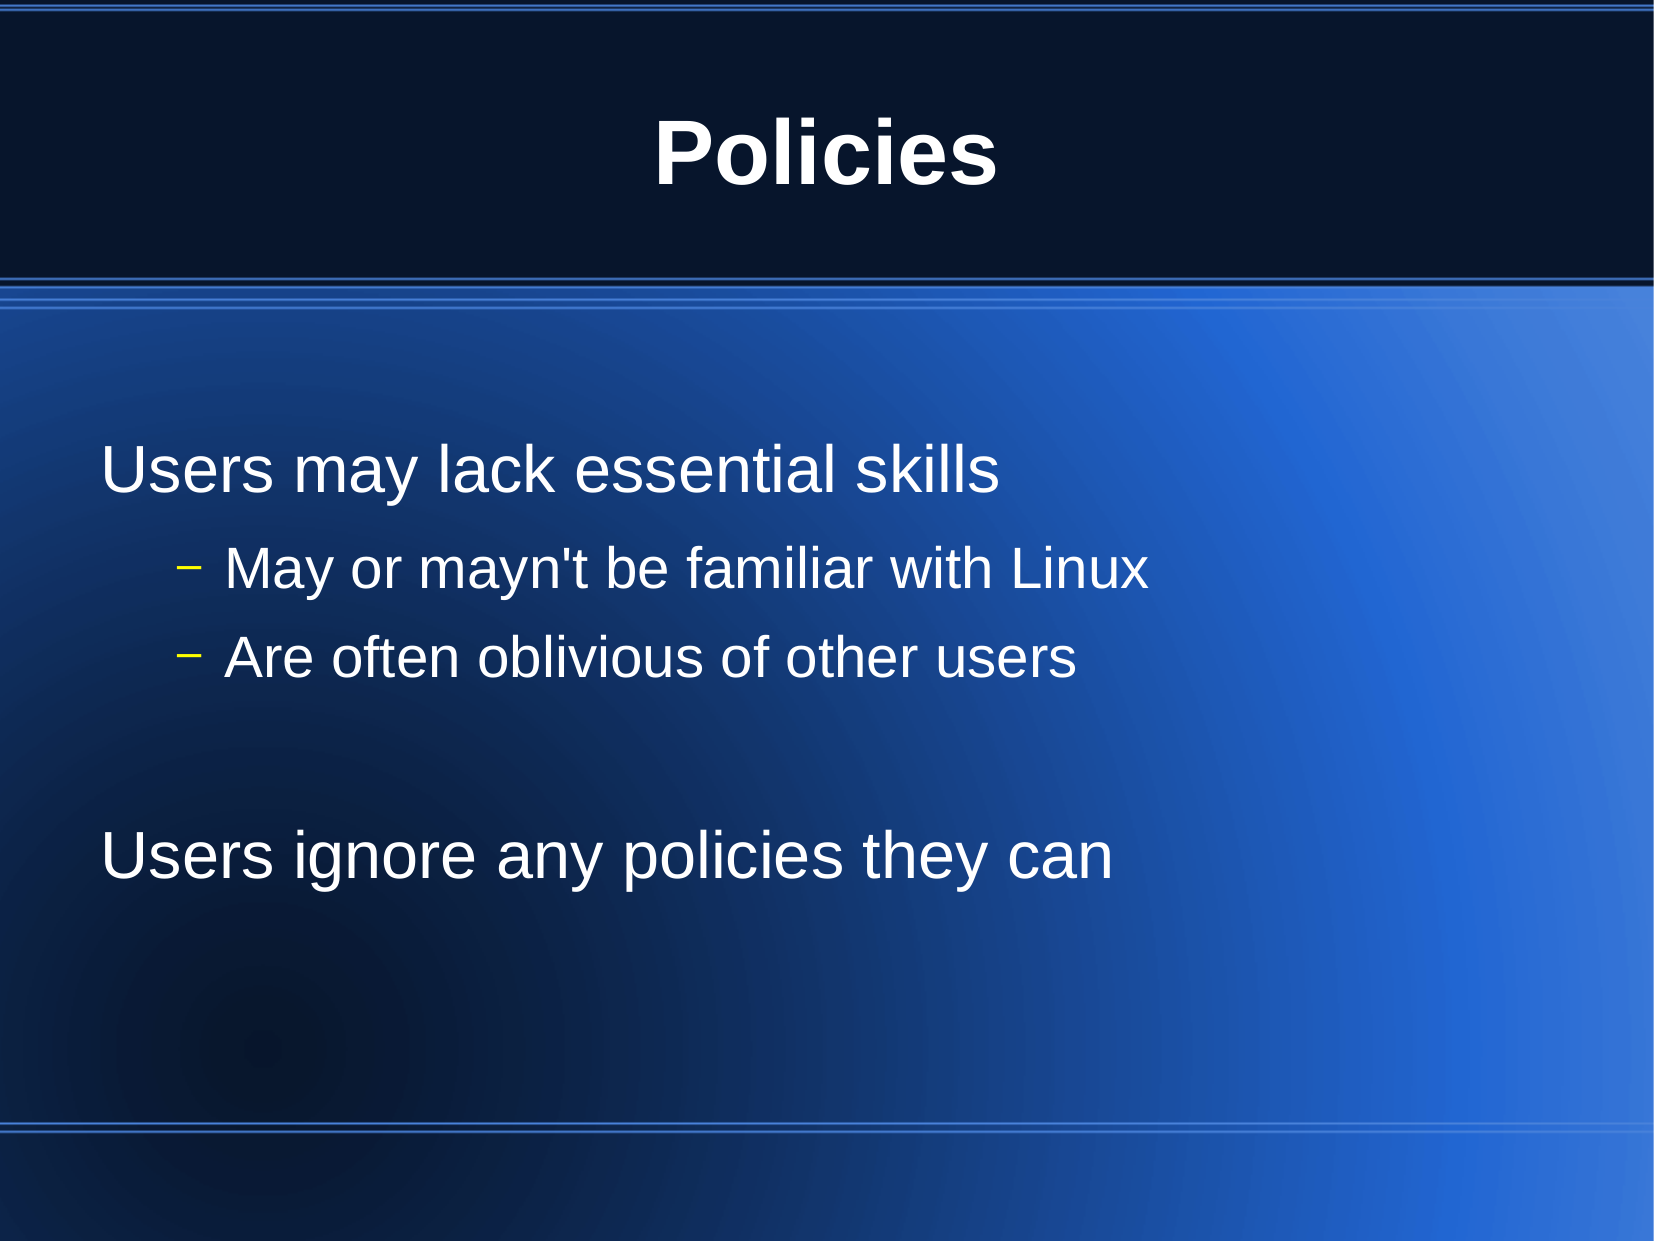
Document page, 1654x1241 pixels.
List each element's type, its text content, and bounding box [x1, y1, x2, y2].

title Policies [82, 56, 1571, 250]
picture [0, 0, 1654, 1241]
list Users may lack essential skills May or mayn't be familiar with Linux Are often oblivious of other users Users ignore any policies they can [82, 431, 1571, 993]
